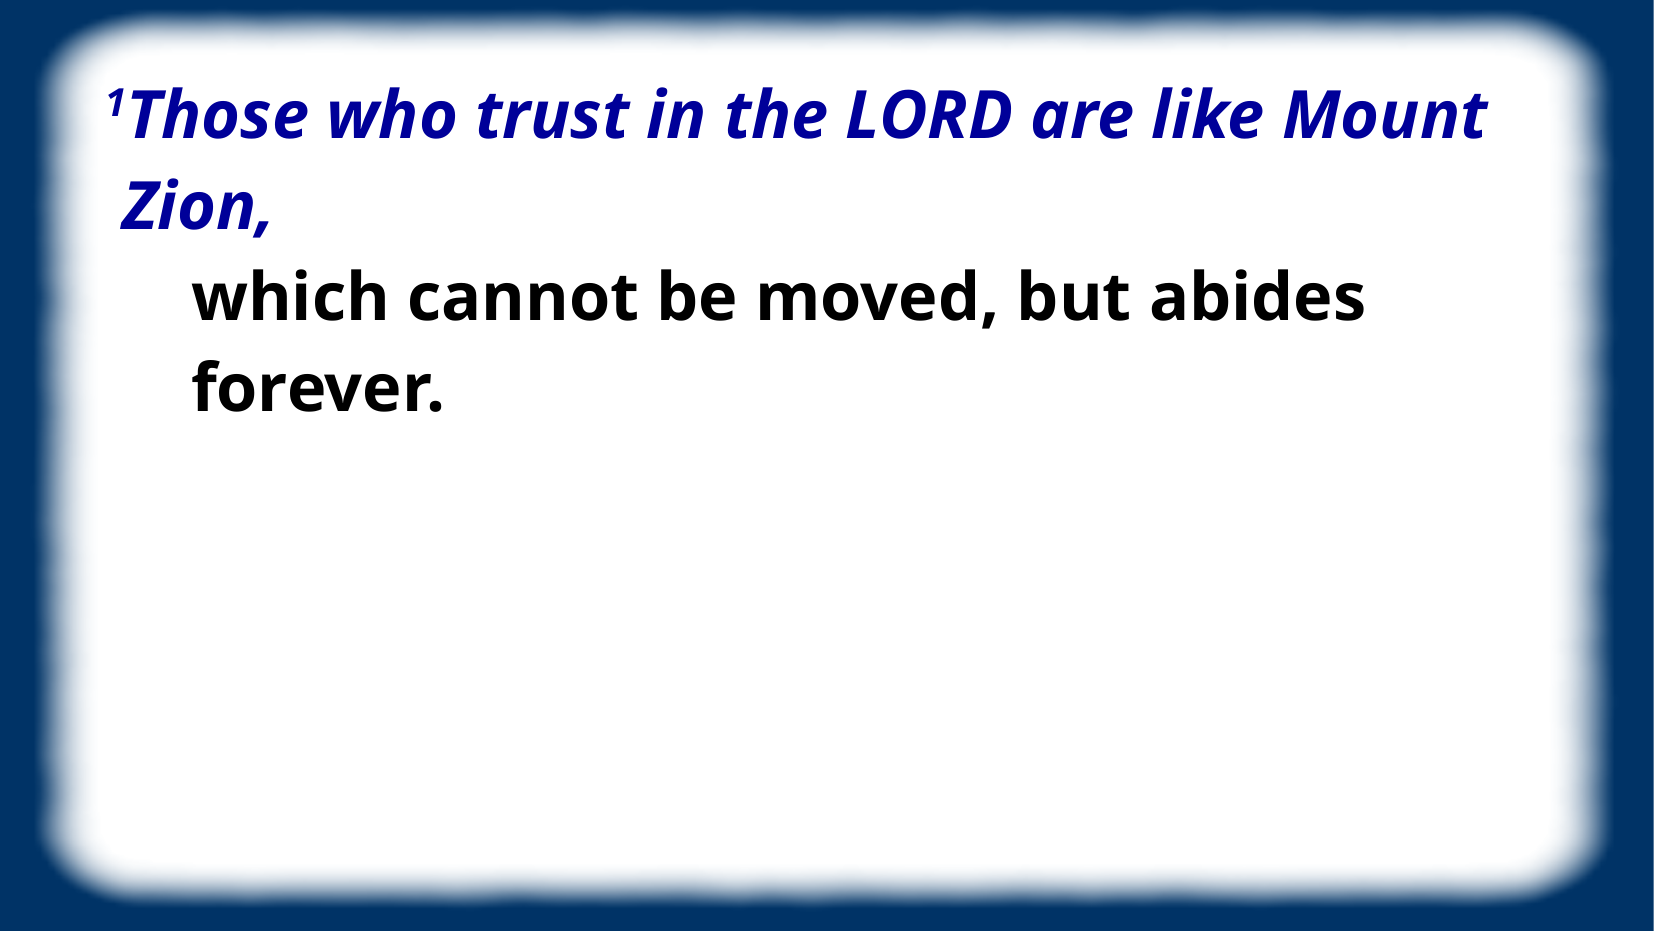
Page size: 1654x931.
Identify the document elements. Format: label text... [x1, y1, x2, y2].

text_box 1Those who trust in the LORD are like Mount Zion, which cannot be moved, but abides forever. [90, 60, 1546, 436]
picture [0, 0, 1654, 931]
